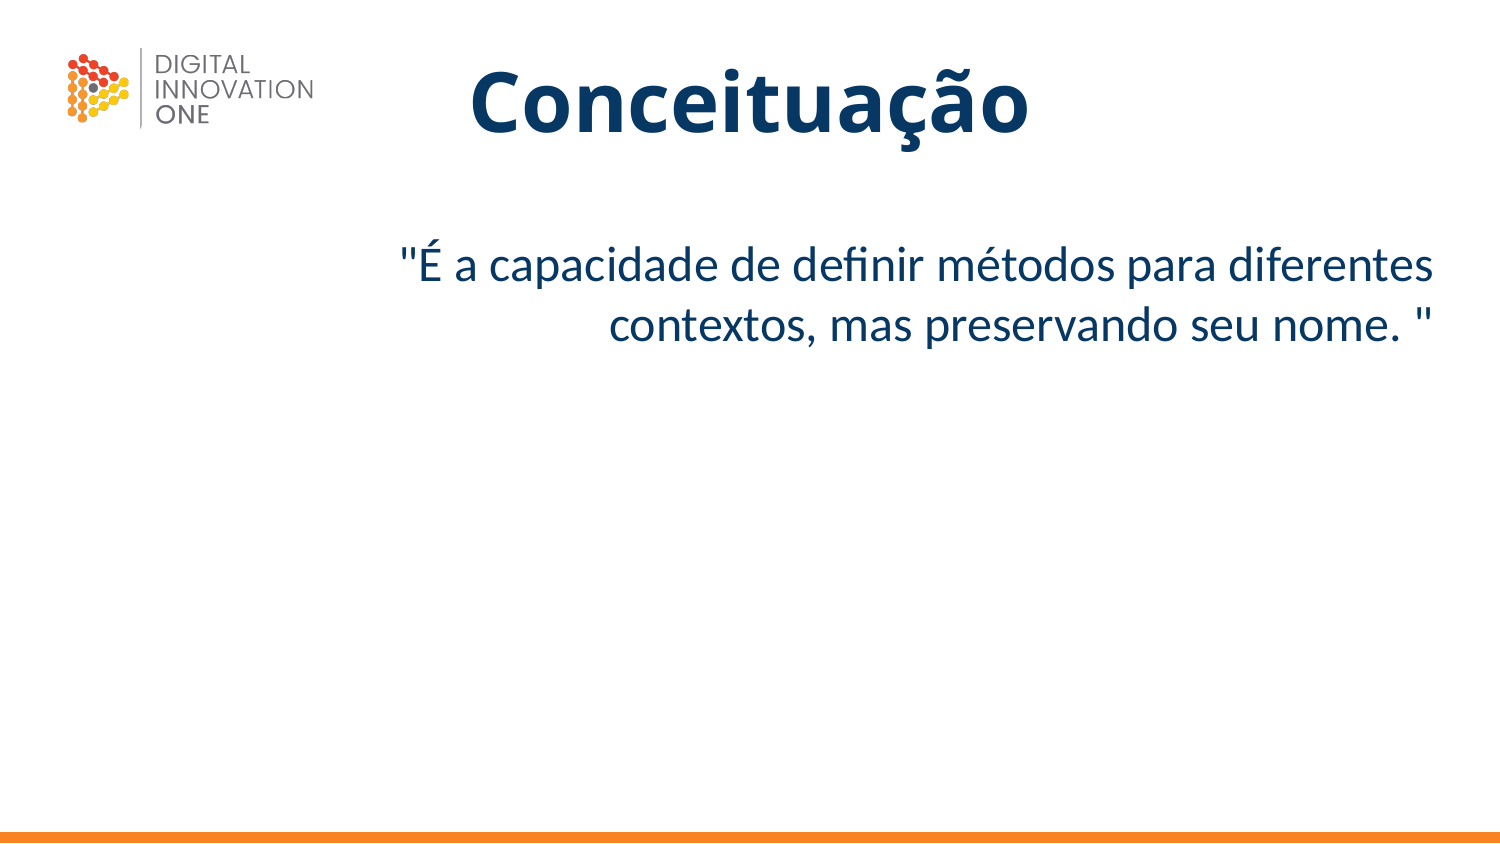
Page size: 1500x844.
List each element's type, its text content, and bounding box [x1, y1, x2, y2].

picture [51, 39, 330, 137]
subtitle Conceituação [51, 50, 1449, 148]
text_box [0, 832, 1500, 843]
text_box "É a capacidade de definir métodos para diferentes contextos, mas preservando seu nome. " [58, 216, 1449, 717]
